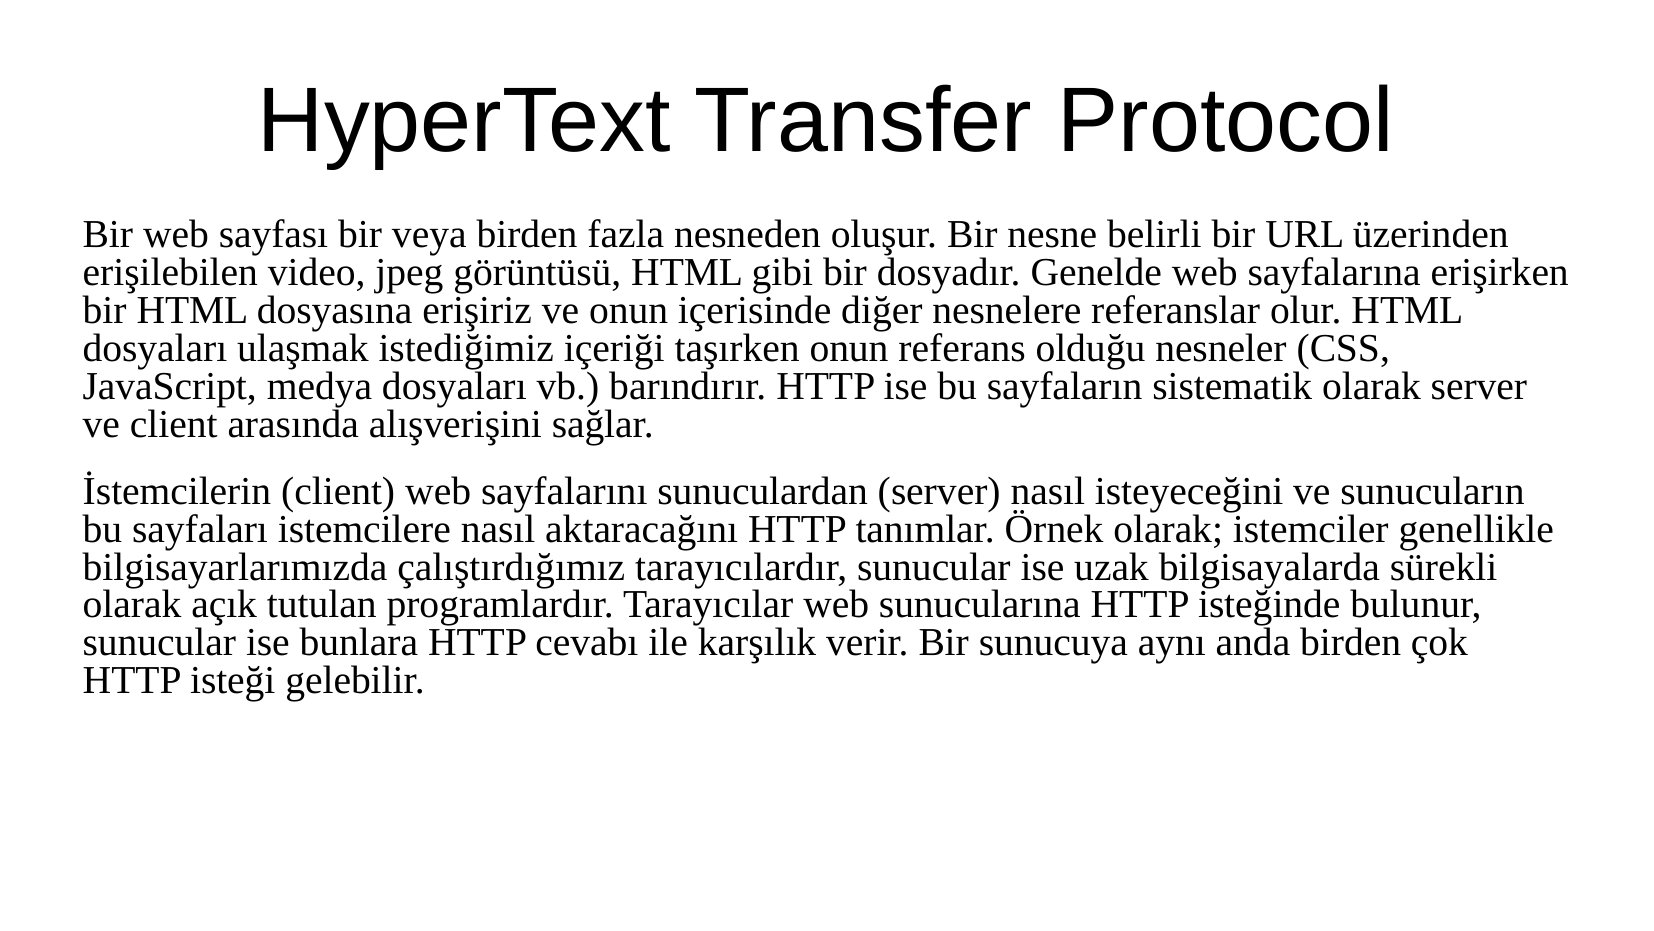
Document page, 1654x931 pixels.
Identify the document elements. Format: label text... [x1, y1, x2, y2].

title HyperText Transfer Protocol [82, 37, 1571, 193]
list Bir web sayfası bir veya birden fazla nesneden oluşur. Bir nesne belirli bir URL üzerinden erişilebilen video, jpeg görüntüsü, HTML gibi bir dosyadır. Genelde web sayfalarına erişirken bir HTML dosyasına erişiriz ve onun içerisinde diğer nesnelere referanslar olur. HTML dosyaları ulaşmak istediğimiz içeriği taşırken onun referans olduğu nesneler (CSS, JavaScript, medya dosyaları vb.) barındırır. HTTP ise bu sayfaların sistematik olarak server ve client arasında alışverişini sağlar. İstemcilerin (client) web sayfalarını sunuculardan (server) nasıl isteyeceğini ve sunucuların bu sayfaları istemcilere nasıl aktaracağını HTTP tanımlar. Örnek olarak; istemciler genellikle bilgisayarlarımızda çalıştırdığımız tarayıcılardır, sunucular ise uzak bilgisayalarda sürekli olarak açık tutulan programlardır. Tarayıcılar web sunucularına HTTP isteğinde bulunur, sunucular ise bunlara HTTP cevabı ile karşılık verir. Bir sunucuya aynı anda birden çok HTTP isteği gelebilir. [82, 217, 1571, 758]
